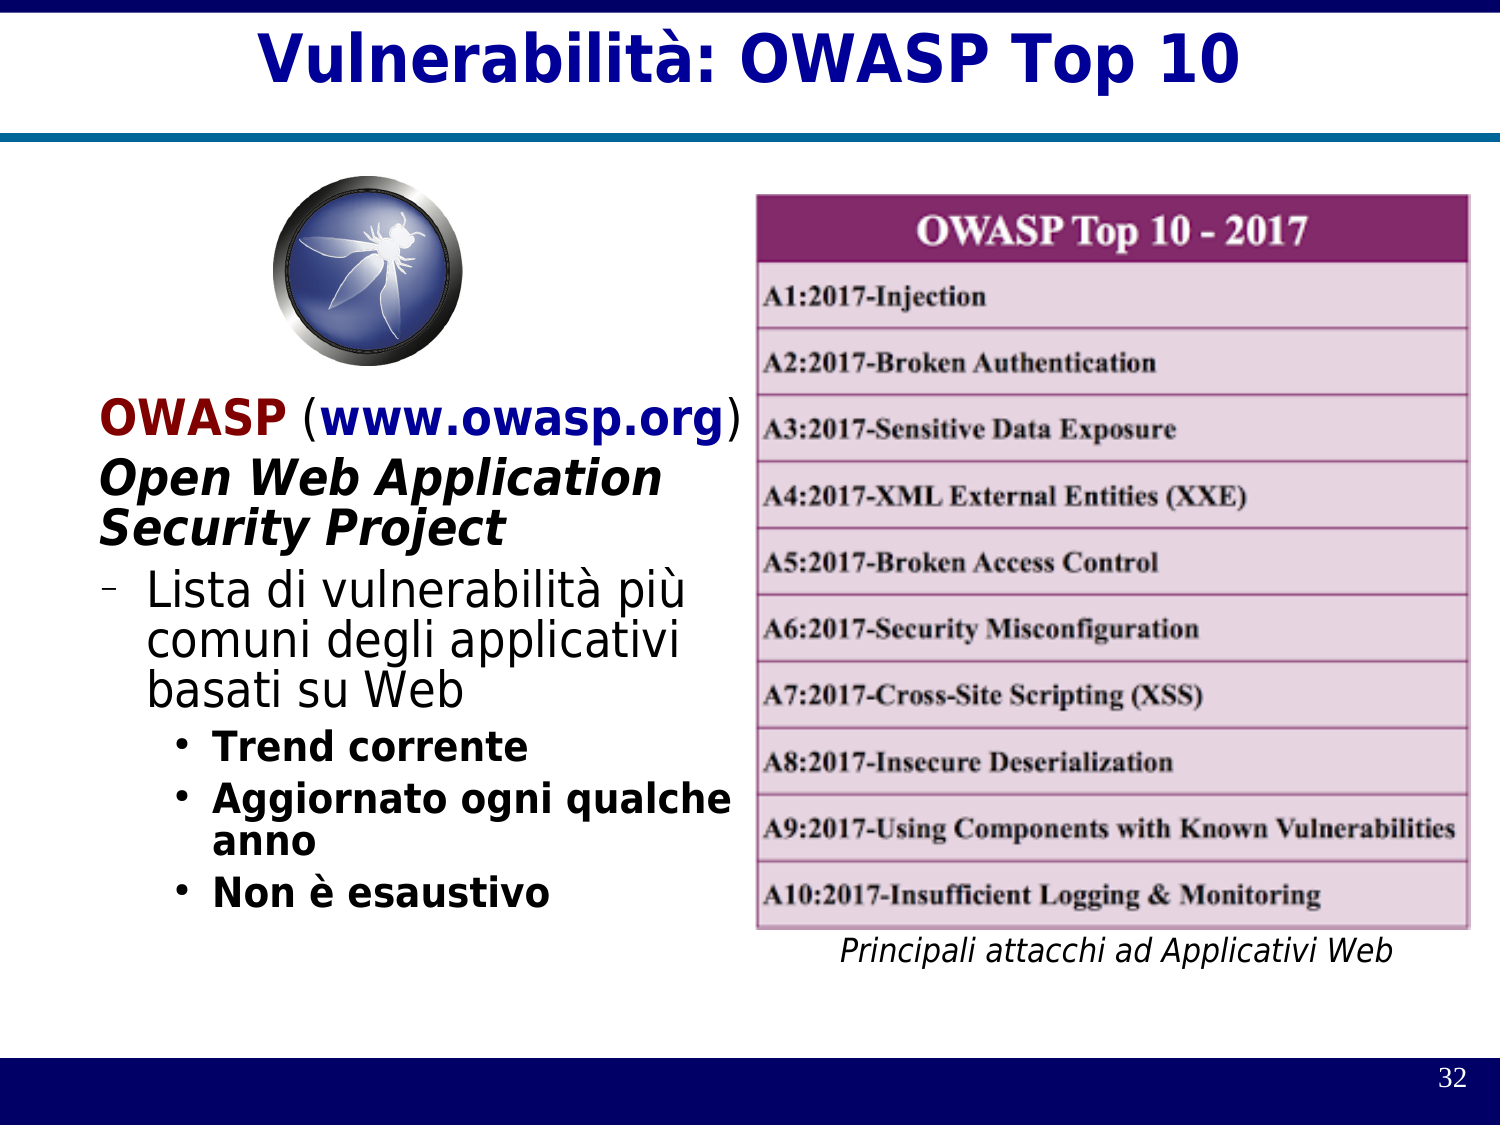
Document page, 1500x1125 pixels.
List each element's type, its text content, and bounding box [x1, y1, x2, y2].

list OWASP (www.owasp.org) Open Web Application Security Project Lista di vulnerabilità più comuni degli applicativi basati su Web Trend corrente Aggiornato ogni qualche anno Non è esaustivo [24, 149, 781, 1021]
picture [195, 164, 540, 377]
picture [755, 194, 1471, 931]
title Vulnerabilità: OWASP Top 10 [30, 0, 1471, 126]
text_box Principali attacchi ad Applicativi Web [840, 936, 1395, 976]
